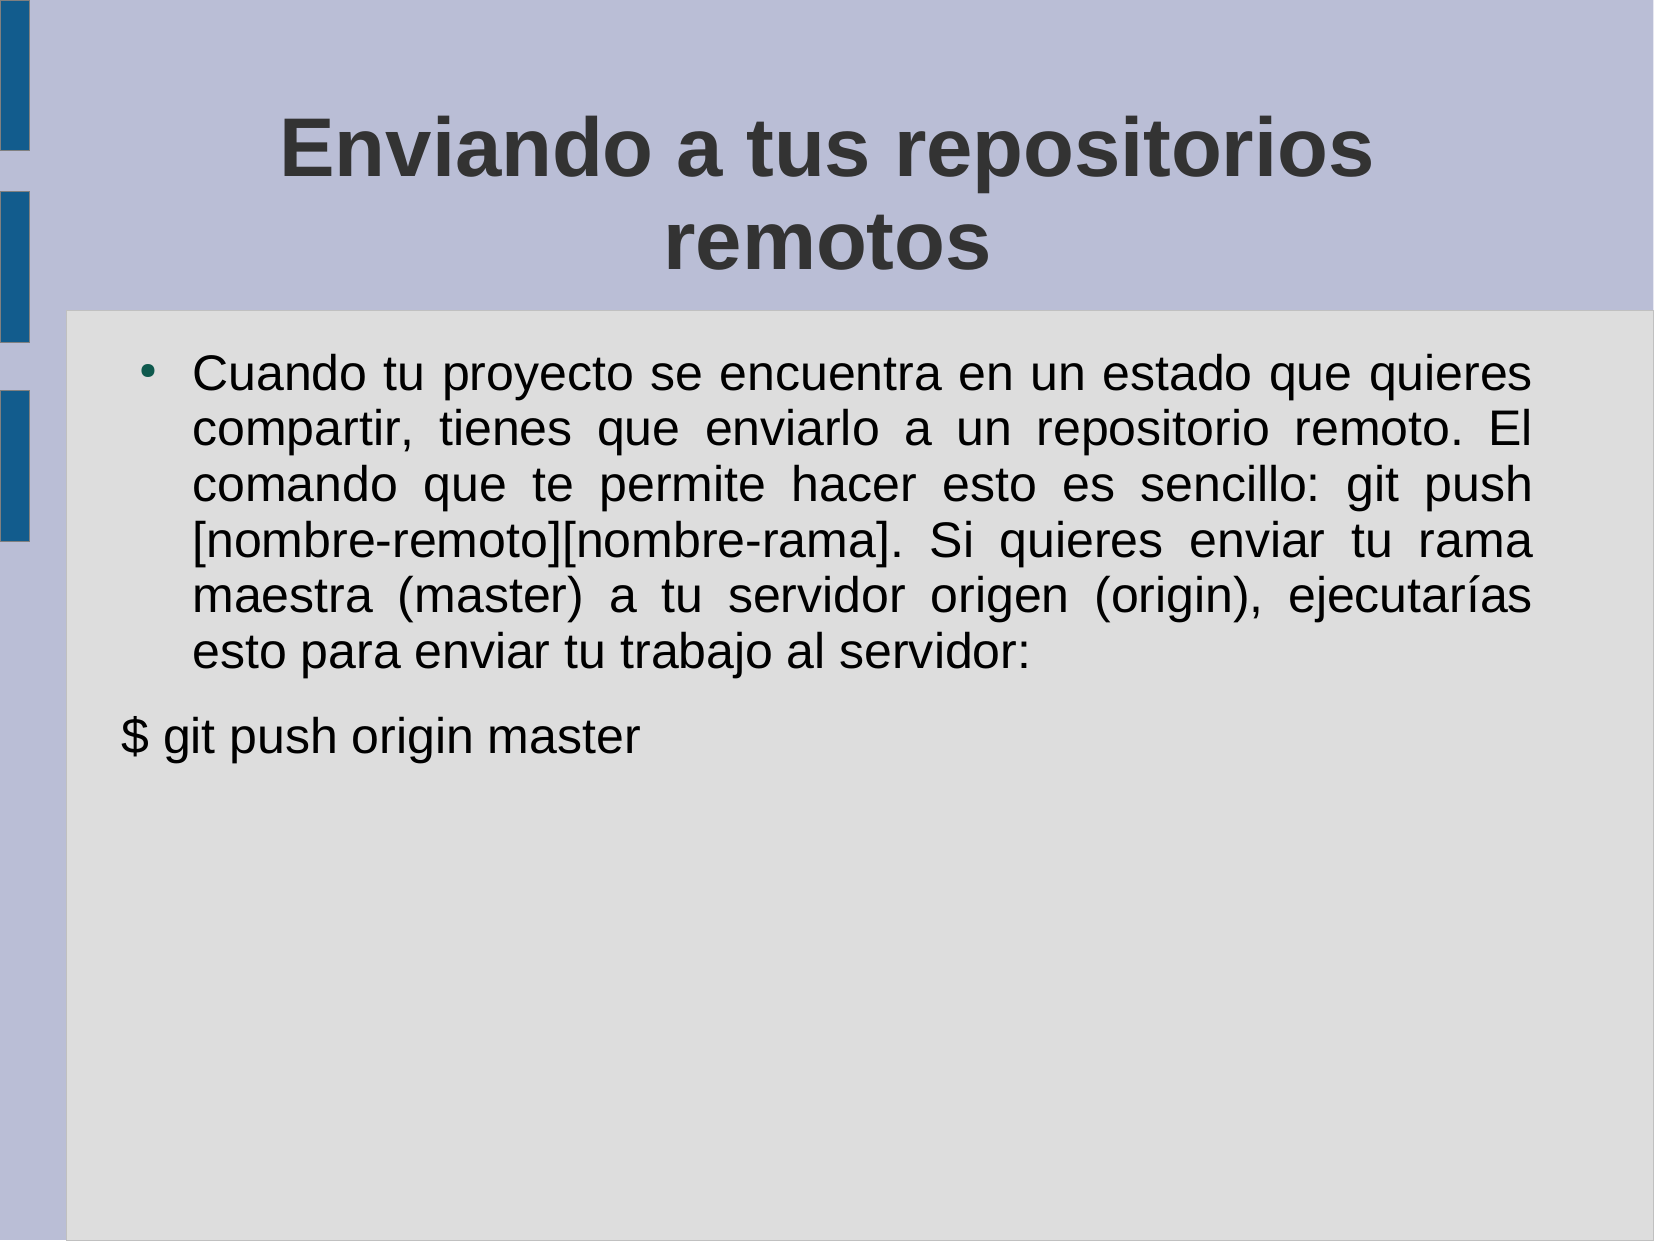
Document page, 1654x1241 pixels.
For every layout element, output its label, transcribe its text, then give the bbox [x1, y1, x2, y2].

list Cuando tu proyecto se encuentra en un estado que quieres compartir, tienes que enviarlo a un repositorio remoto. El comando que te permite hacer esto es sencillo: git push [nombre-remoto][nombre-rama]. Si quieres enviar tu rama maestra (master) a tu servidor origen (origin), ejecutarías esto para enviar tu trabajo al servidor: $ git push origin master [121, 344, 1534, 1127]
title Enviando a tus repositorios remotos [121, 91, 1534, 299]
